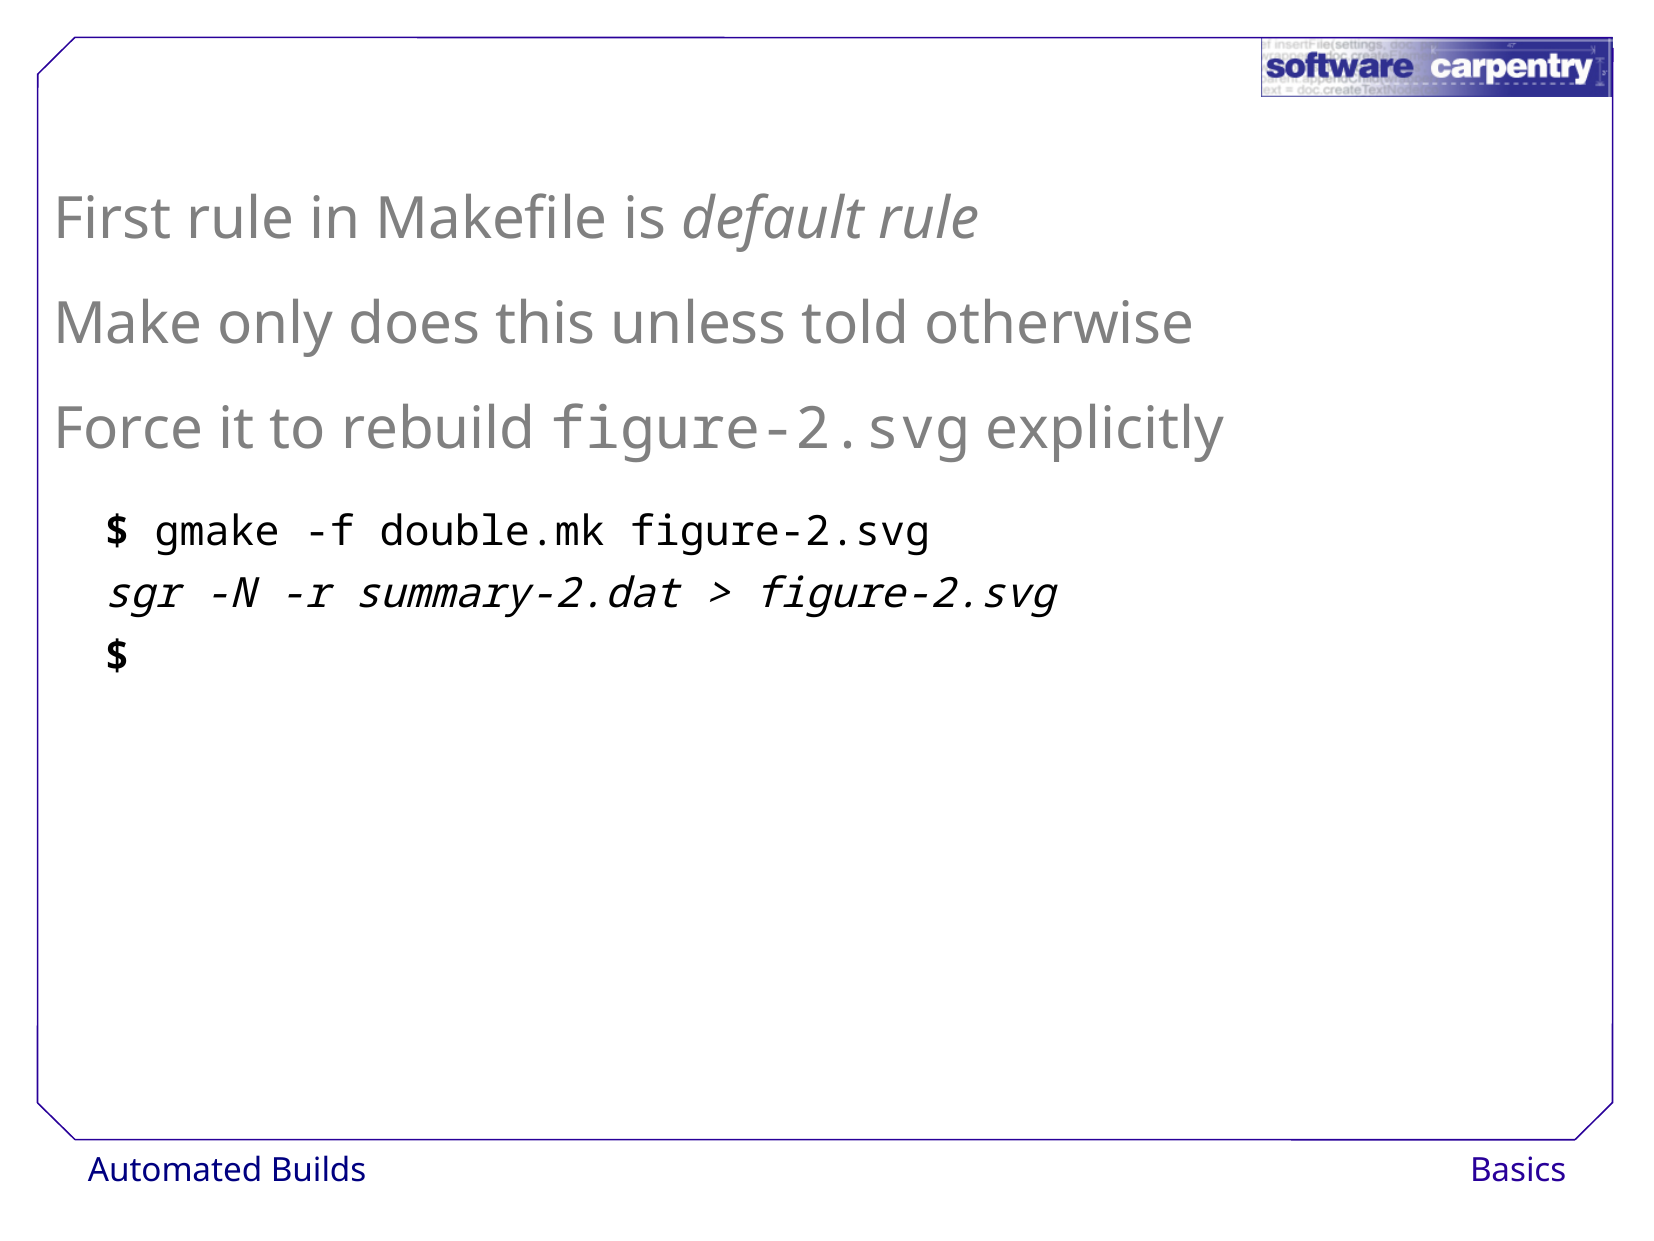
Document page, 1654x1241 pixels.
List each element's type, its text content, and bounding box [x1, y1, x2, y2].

text_box First rule in Makefile is default rule Make only does this unless told otherwise Force it to rebuild figure-2.svg explicitly [38, 138, 1390, 469]
text_box $ gmake -f double.mk figure-2.svg sgr -N -r summary-2.dat > figure-2.svg $ [89, 483, 1512, 683]
picture [1261, 39, 1613, 97]
